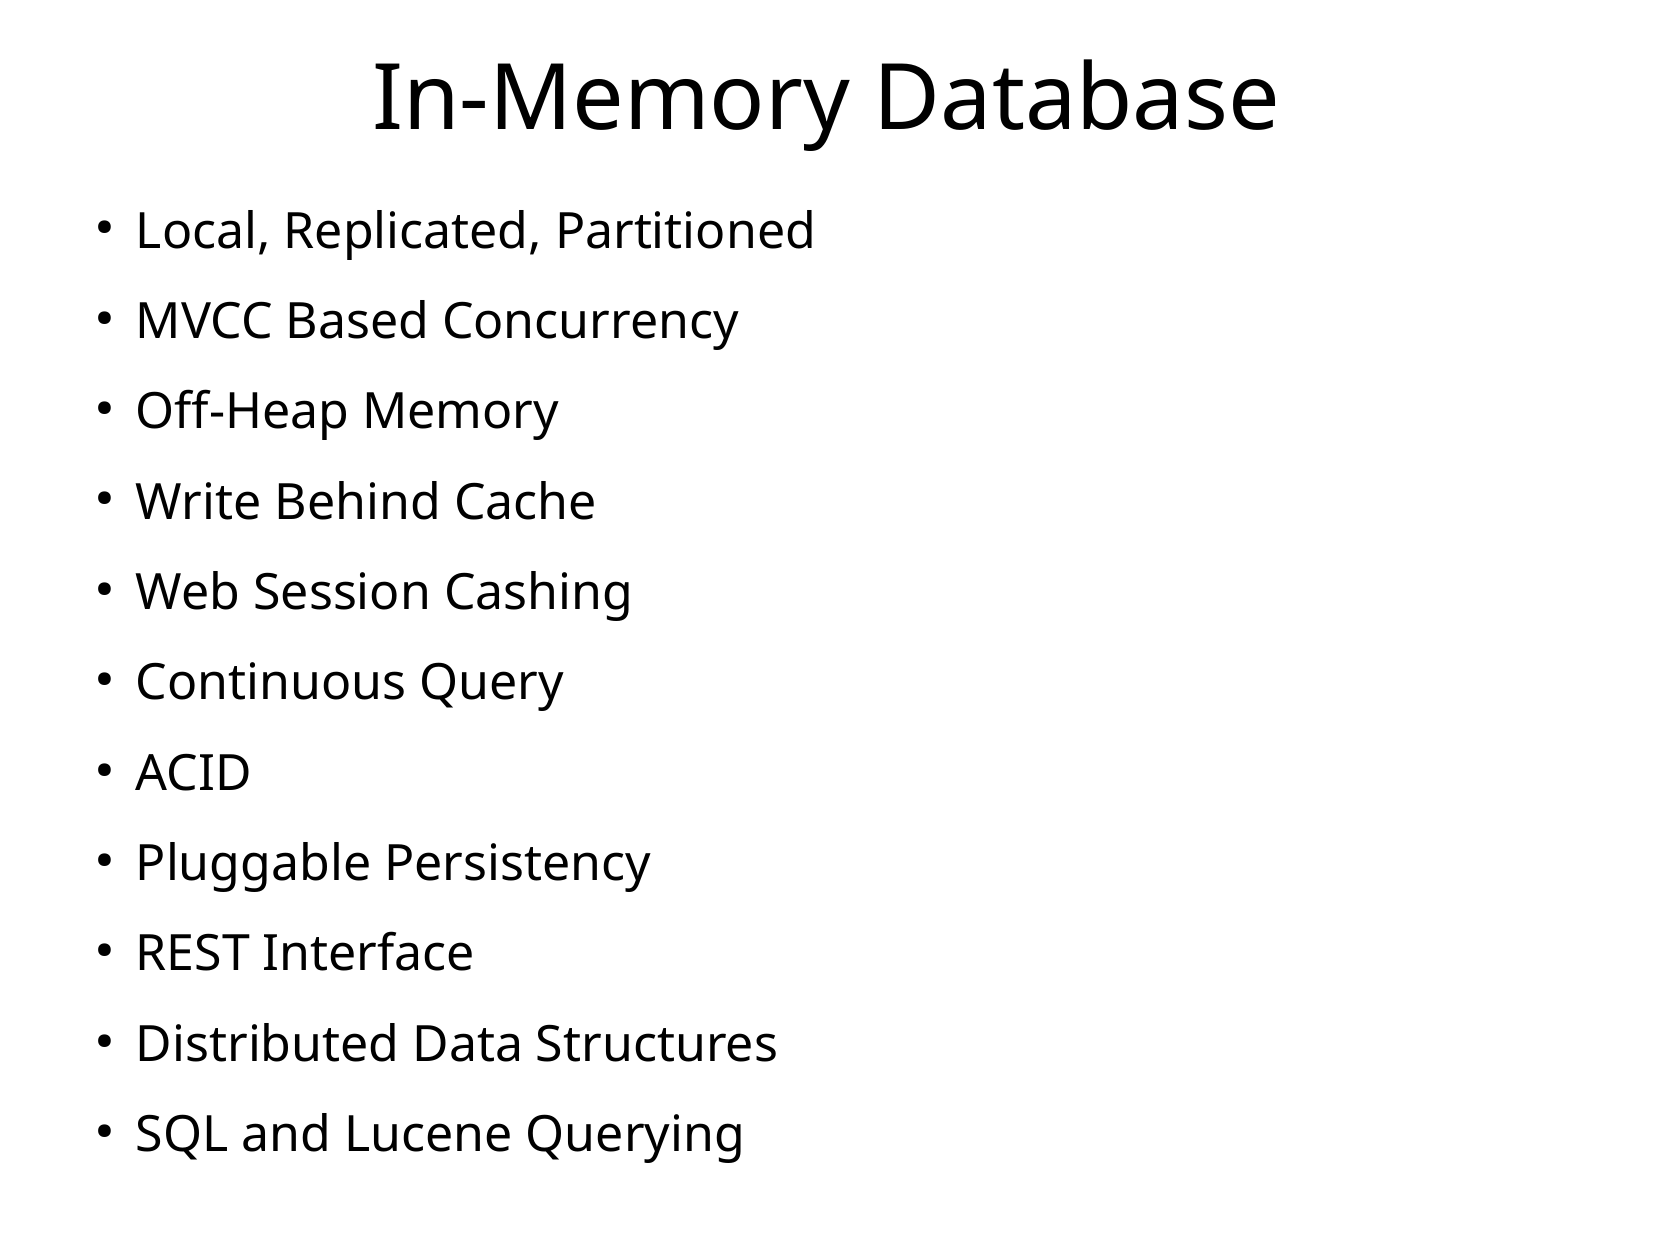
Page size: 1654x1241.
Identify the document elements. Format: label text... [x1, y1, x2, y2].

list Local, Replicated, Partitioned MVCC Based Concurrency Off-Heap Memory Write Behind Cache Web Session Cashing Continuous Query ACID Pluggable Persistency REST Interface Distributed Data Structures SQL and Lucene Querying [82, 194, 1571, 1171]
title In-Memory Database [82, 0, 1571, 194]
